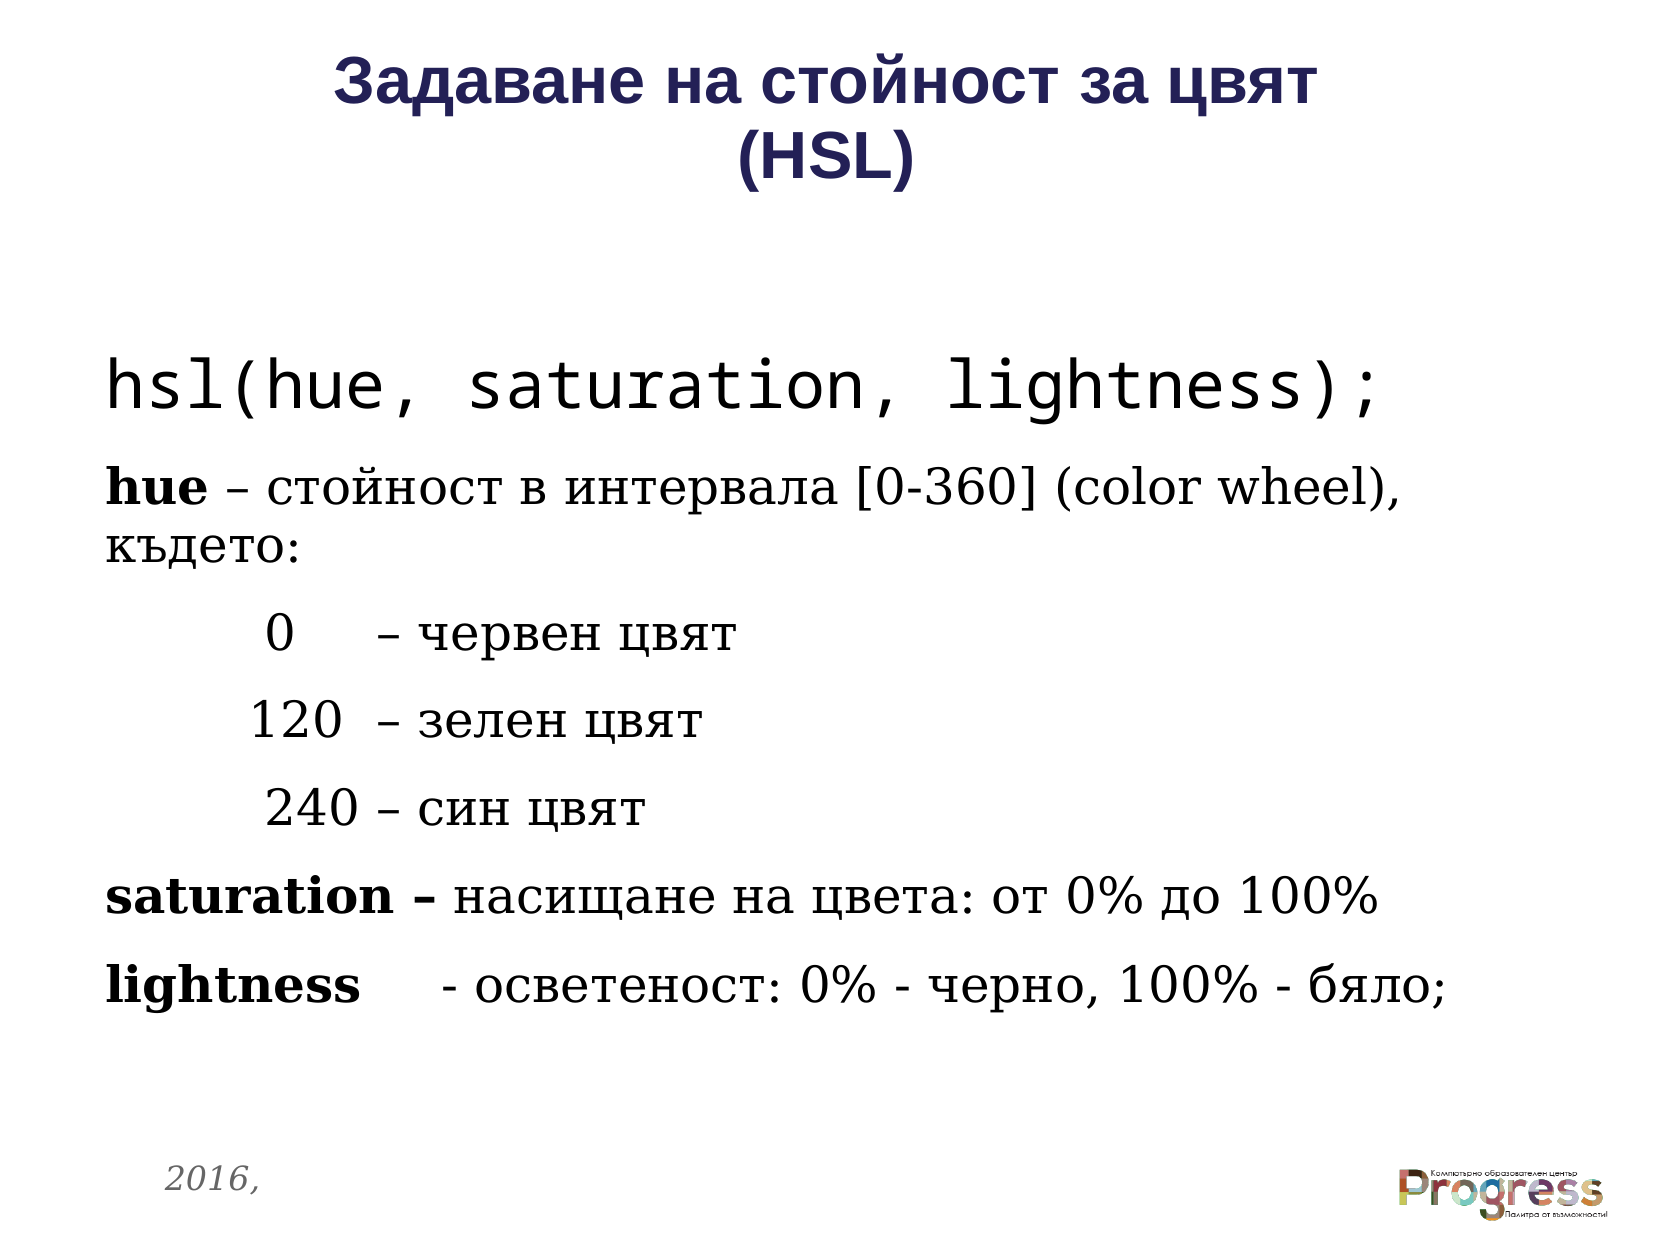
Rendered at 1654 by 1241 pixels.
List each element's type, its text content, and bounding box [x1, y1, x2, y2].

picture [1399, 1168, 1613, 1221]
title Задаване на стойност за цвят (HSL) [82, 42, 1571, 193]
text_box 2016, Ива Е. Попова [150, 1152, 586, 1201]
list hsl(hue, saturation, lightness); hue – стойност в интервала [0-360] (color wheel), където: 0 – червен цвят 120 – зелен цвят 240 – син цвят saturation – насищане на цвета: от 0% до 100% lightness - осветеност: 0% - черно, 100% - бяло; [105, 249, 1546, 1135]
